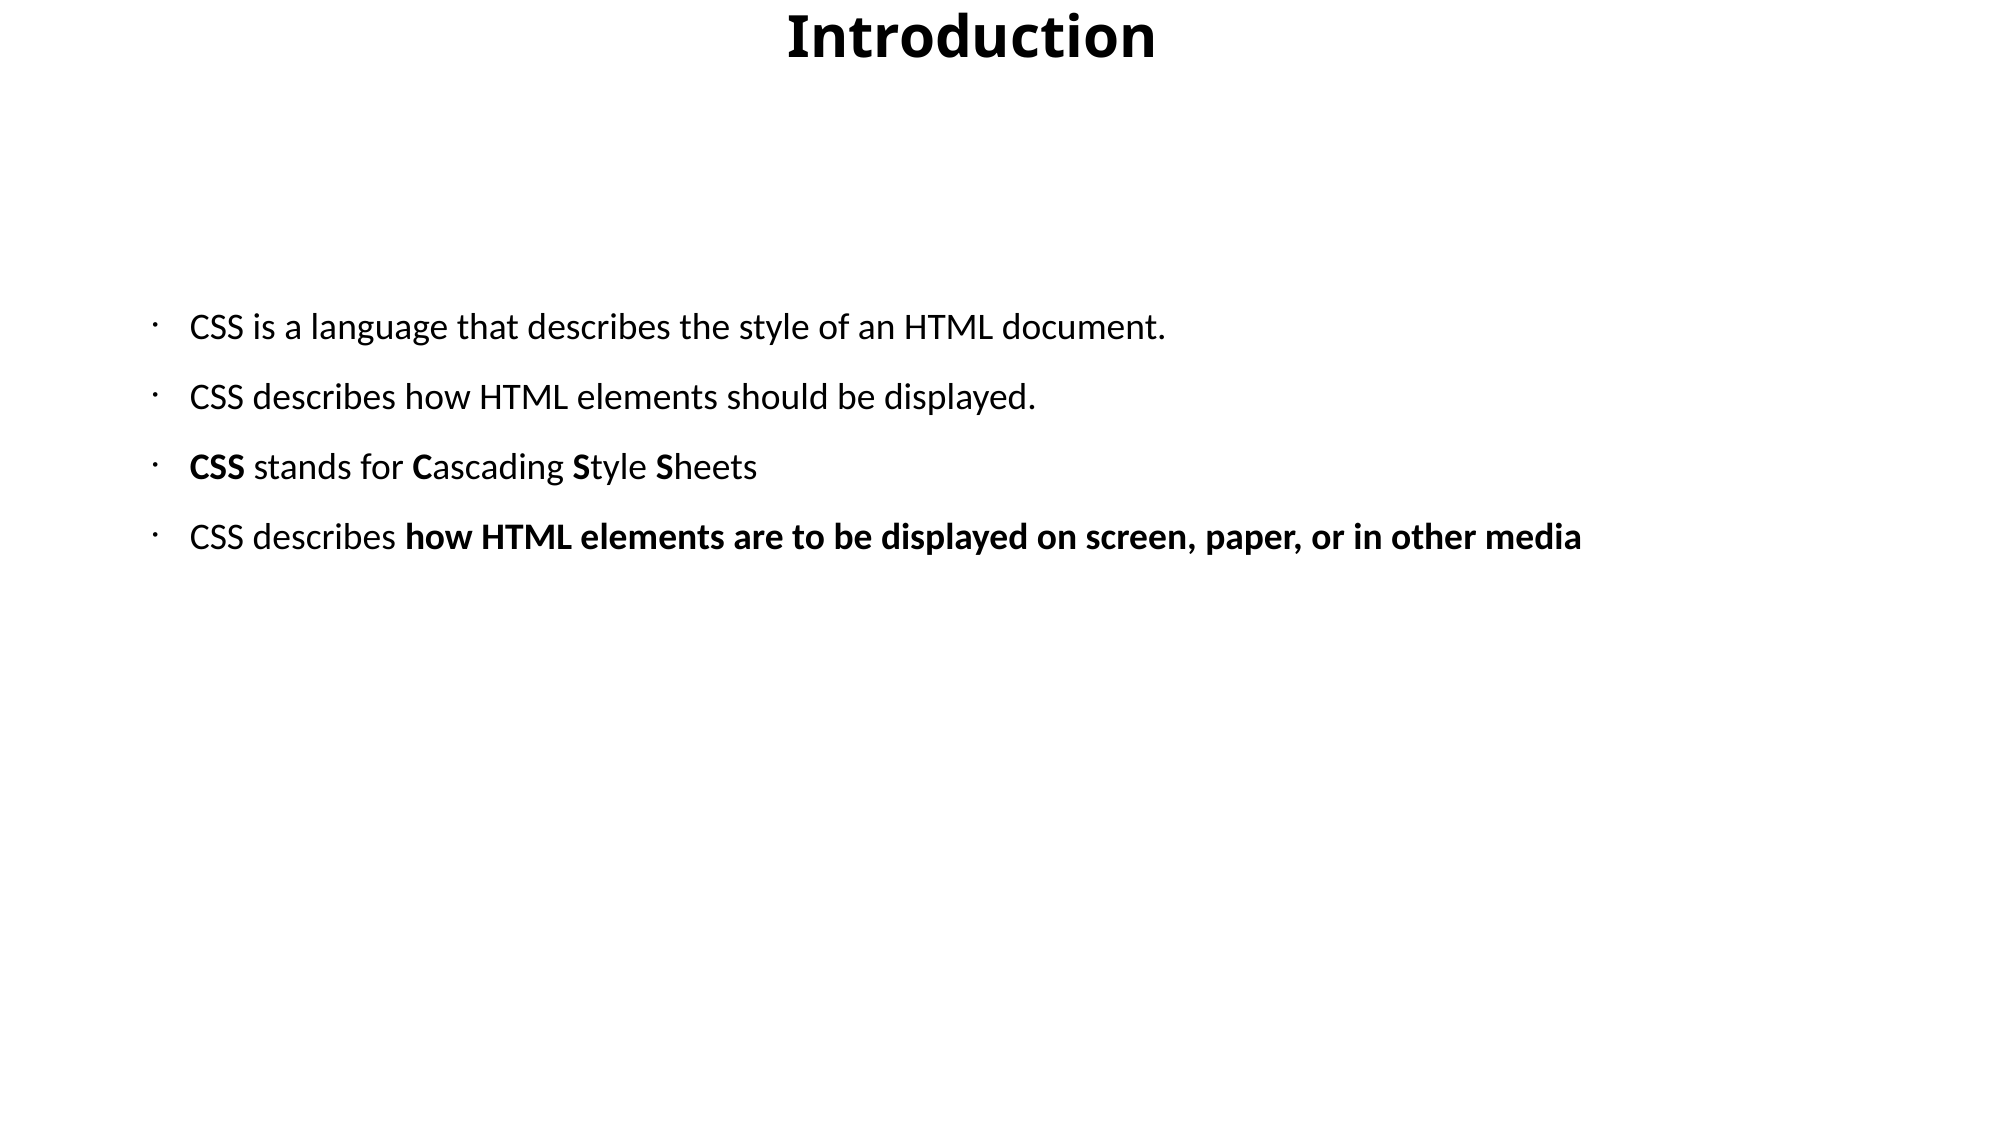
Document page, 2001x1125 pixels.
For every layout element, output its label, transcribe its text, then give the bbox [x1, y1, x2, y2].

title Introduction [0, 0, 1607, 95]
list CSS is a language that describes the style of an HTML document. CSS describes how HTML elements should be displayed. CSS stands for Cascading Style Sheets CSS describes how HTML elements are to be displayed on screen, paper, or in other media [137, 299, 1863, 1014]
